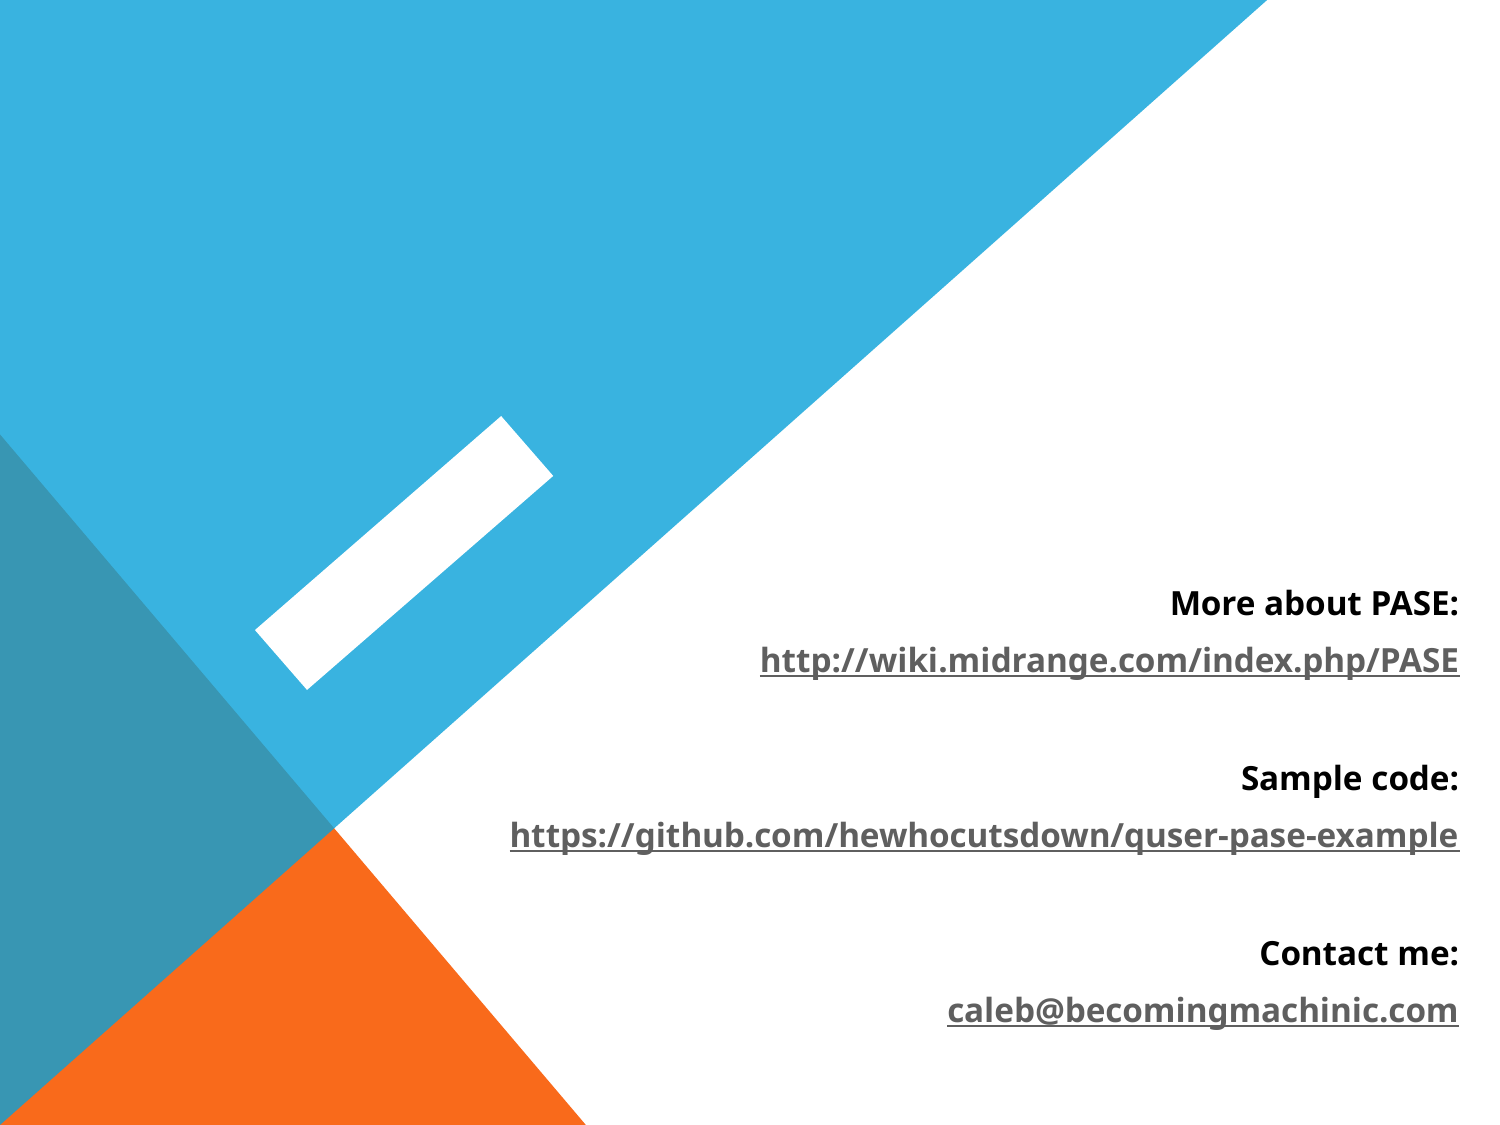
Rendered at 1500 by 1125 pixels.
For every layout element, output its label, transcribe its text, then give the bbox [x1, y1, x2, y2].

title Resources [174, 0, 938, 688]
list More about PASE: http://wiki.midrange.com/index.php/PASE Sample code: https://github.com/hewhocutsdown/quser-pase-example Contact me: caleb@becomingmachinic.com [285, 575, 1475, 1075]
